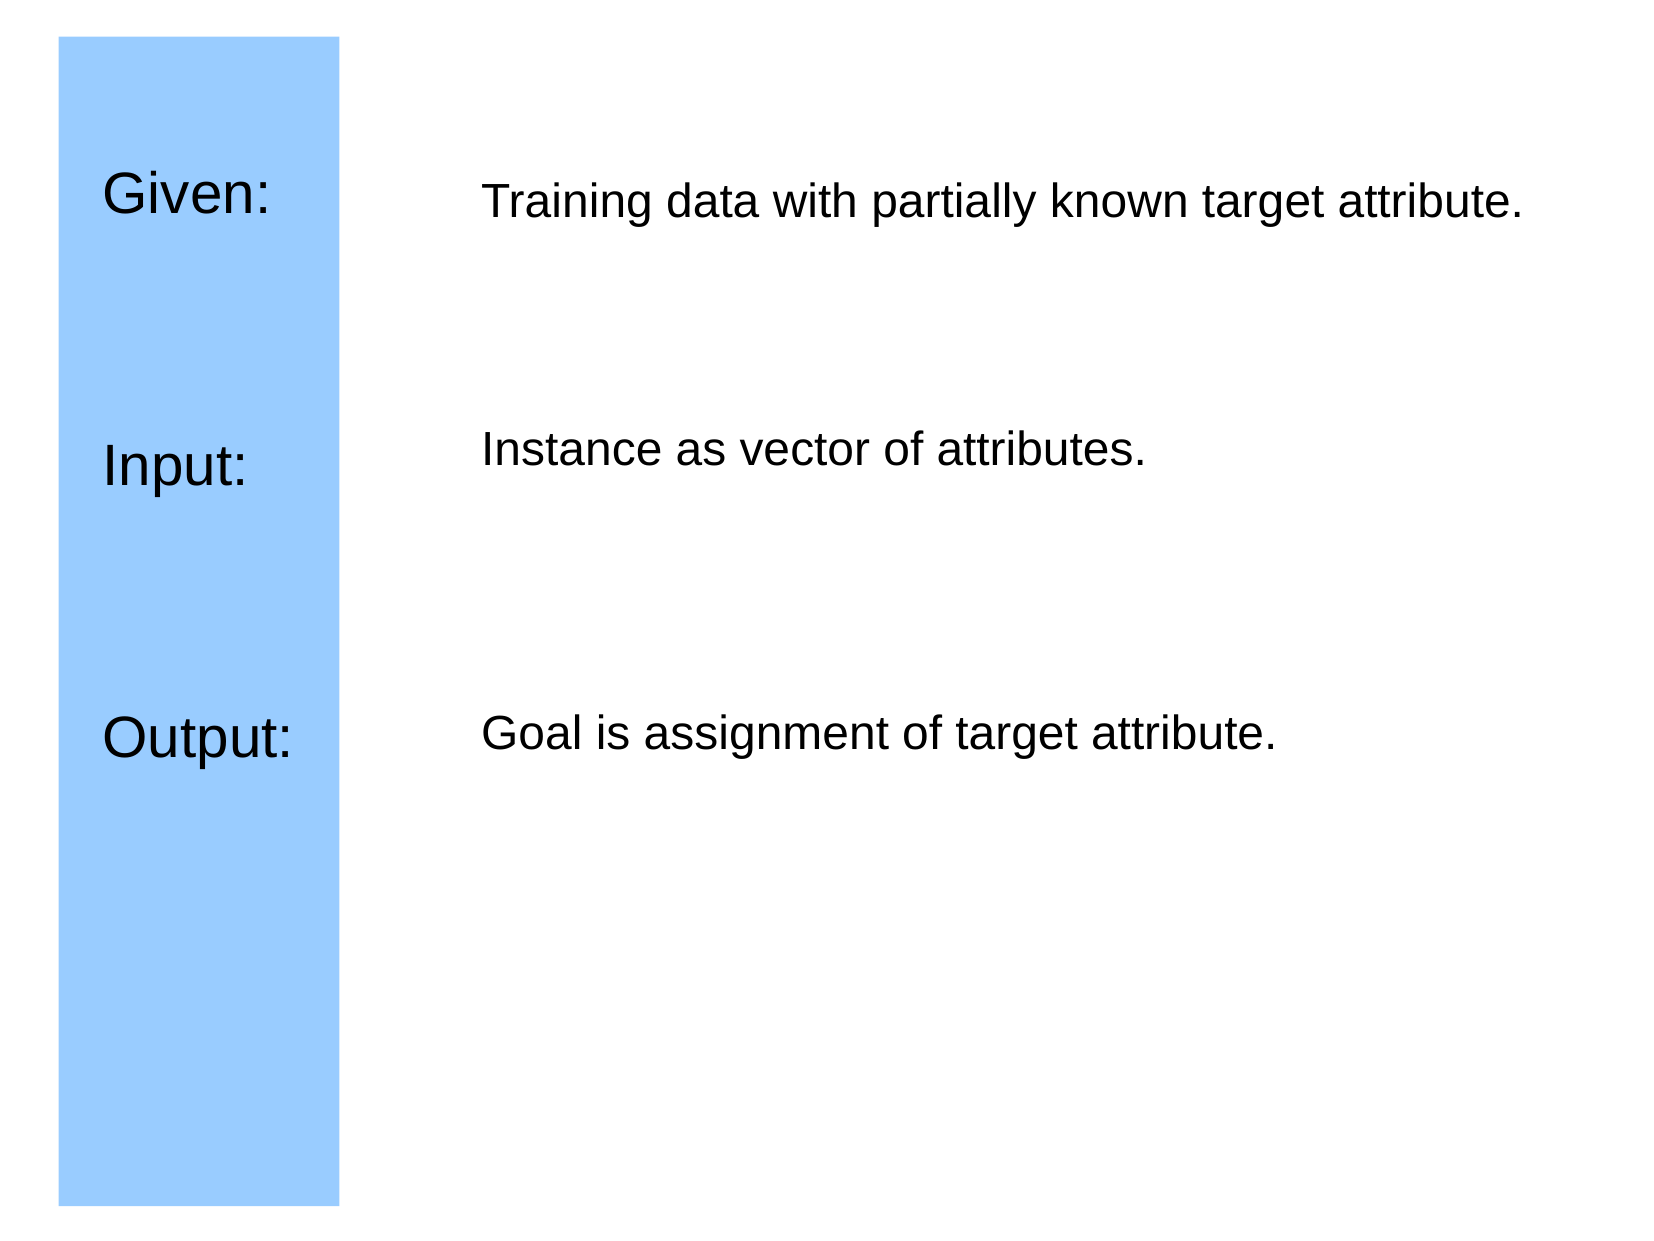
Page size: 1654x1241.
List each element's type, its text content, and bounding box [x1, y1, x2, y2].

text_box Input: [87, 425, 281, 506]
text_box Given: [87, 153, 303, 234]
text_box Training data with partially known target attribute. [466, 166, 1542, 236]
text_box Goal is assignment of target attribute. [466, 698, 1295, 767]
text_box Instance as vector of attributes. [466, 414, 1163, 484]
text_box Output: [87, 697, 326, 777]
text_box [58, 36, 340, 1207]
